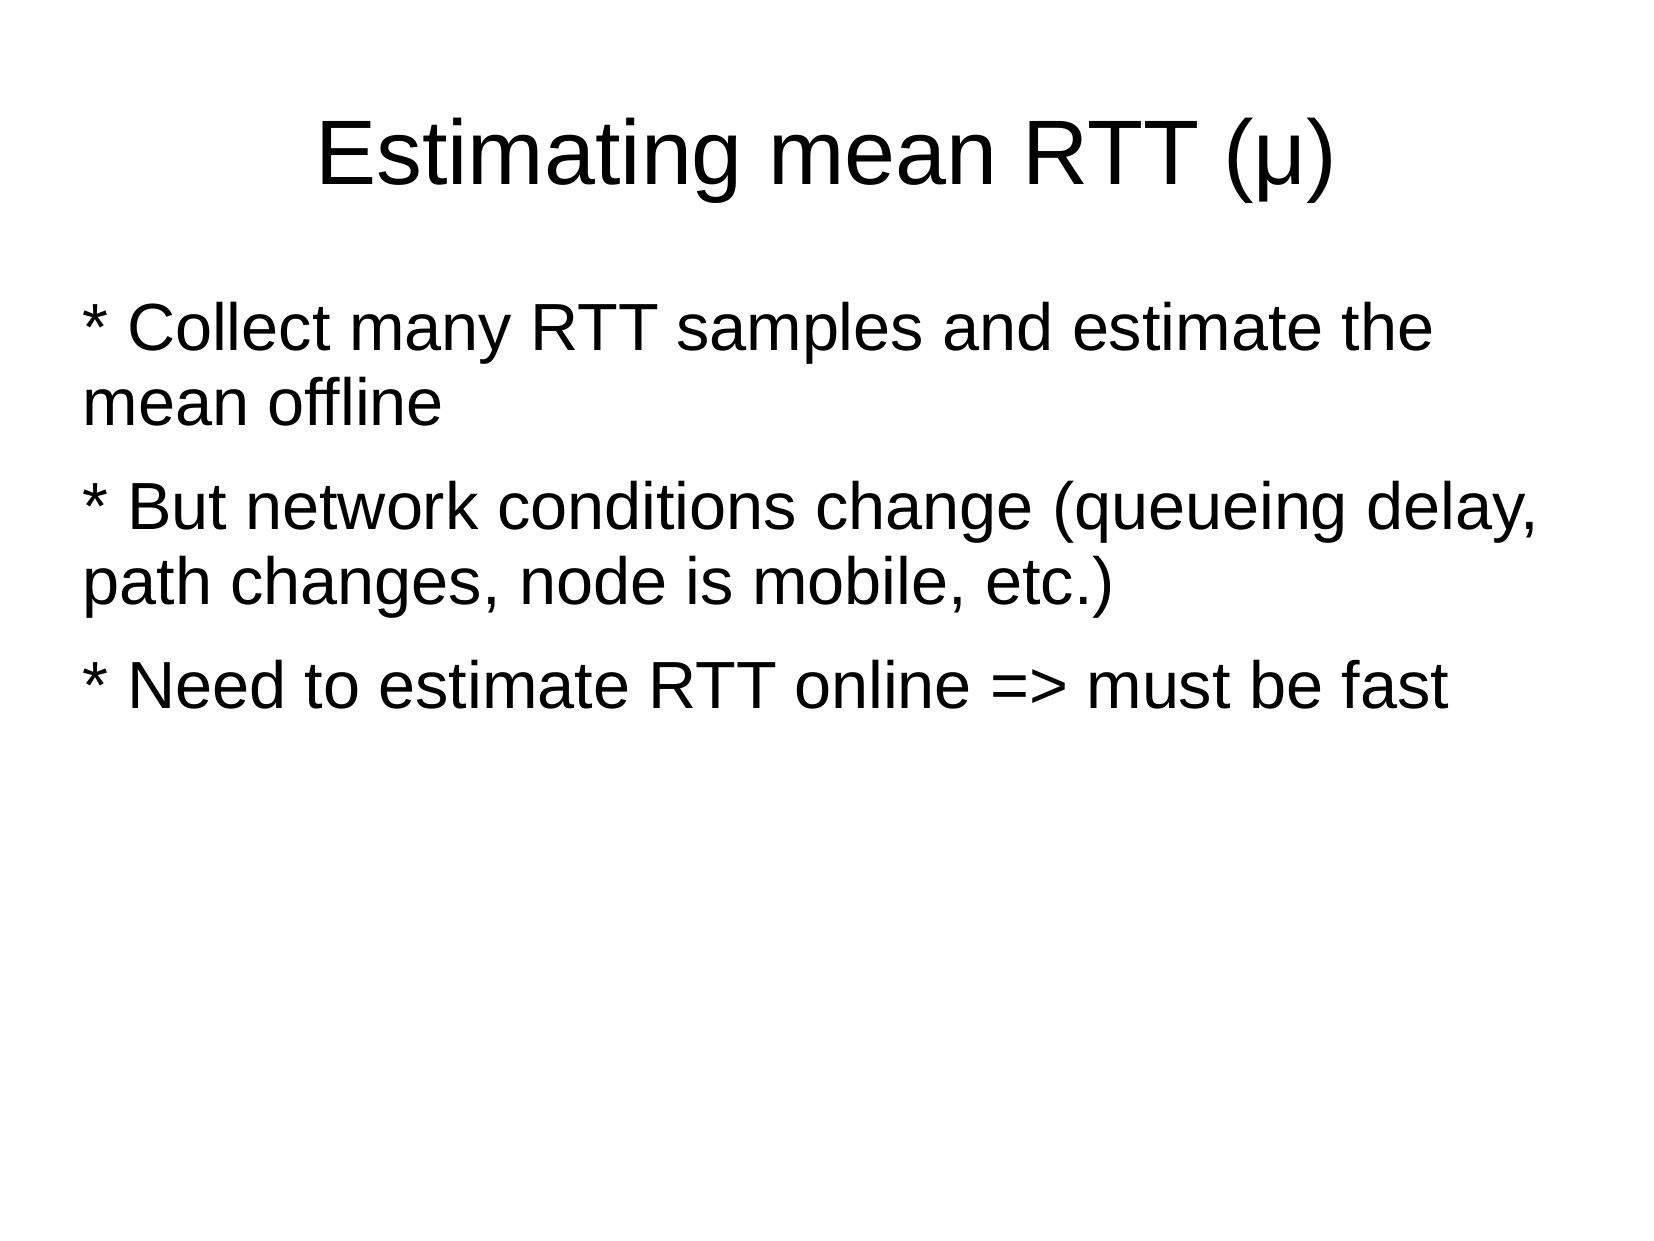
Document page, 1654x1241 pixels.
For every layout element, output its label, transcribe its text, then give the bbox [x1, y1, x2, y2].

title Estimating mean RTT (μ) [82, 49, 1571, 257]
list * Collect many RTT samples and estimate the mean offline * But network conditions change (queueing delay, path changes, node is mobile, etc.) * Need to estimate RTT online => must be fast [82, 290, 1571, 1171]
